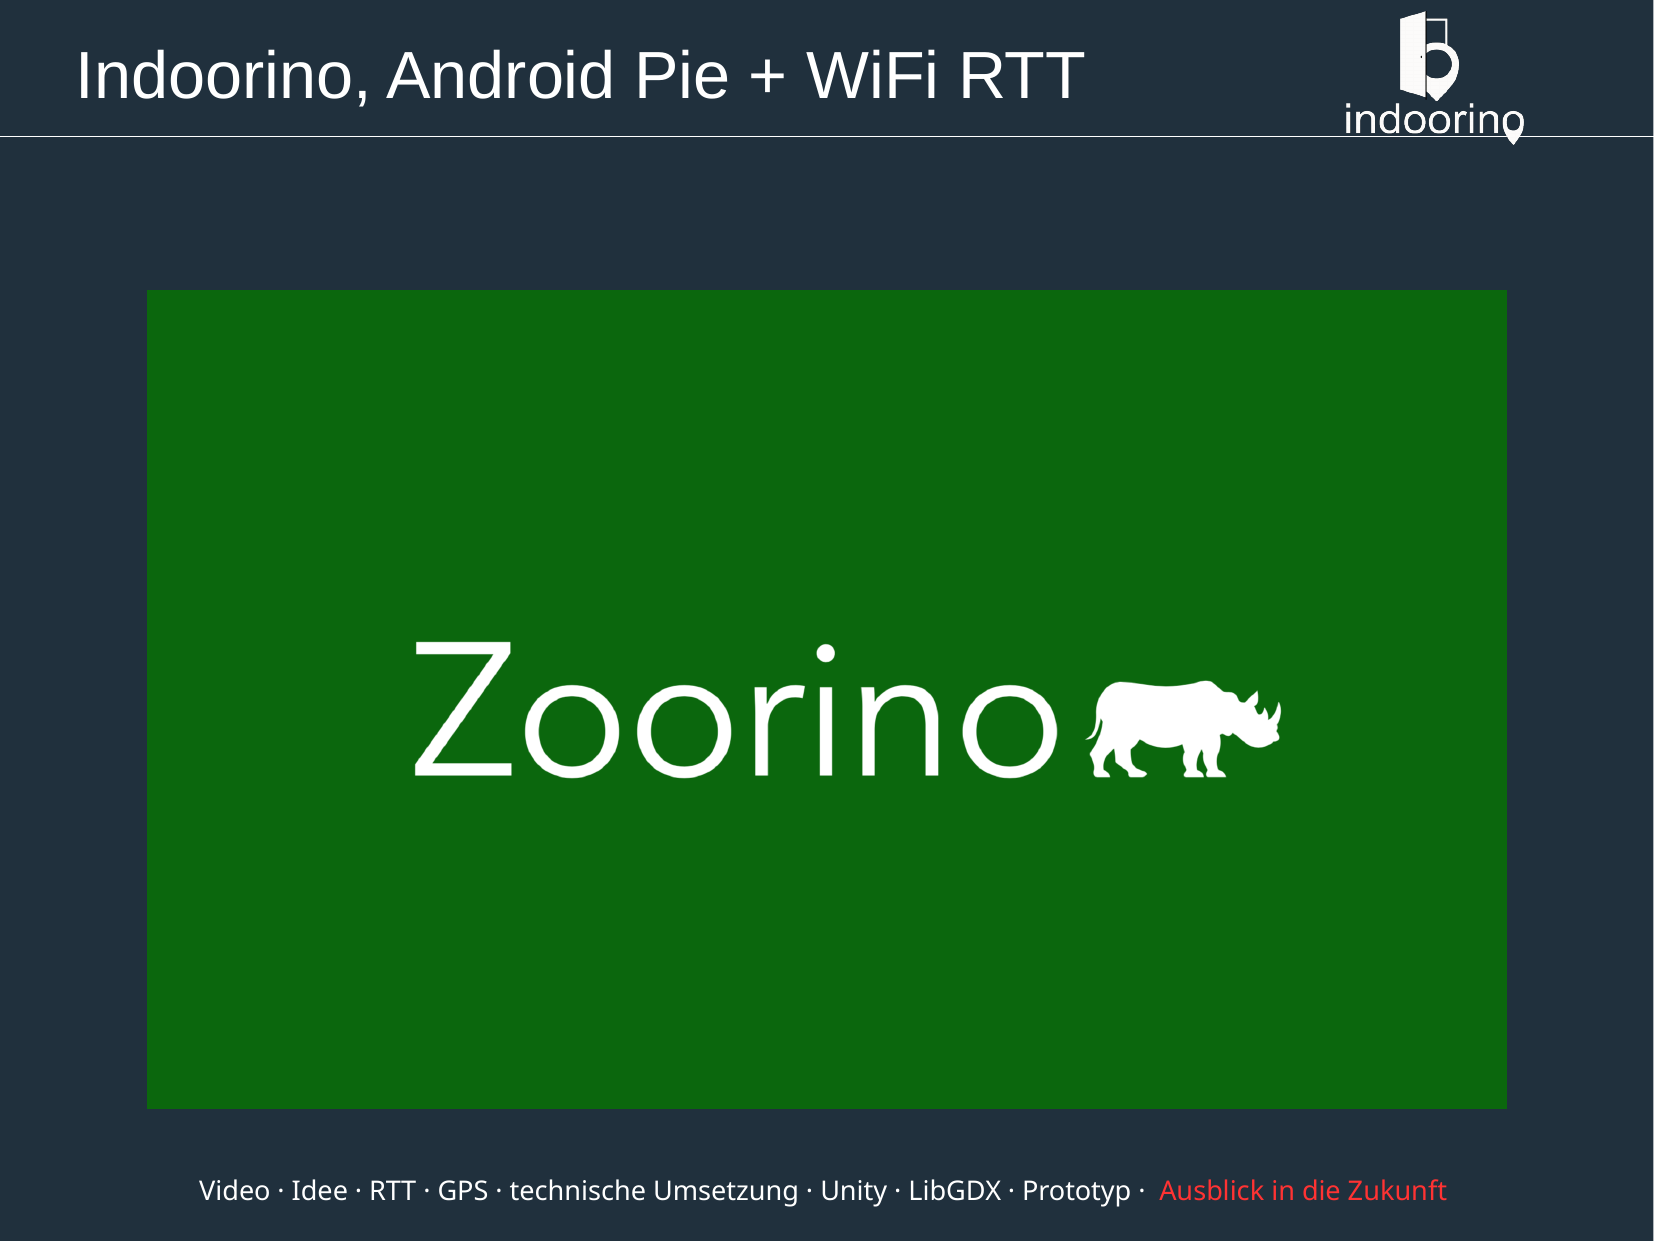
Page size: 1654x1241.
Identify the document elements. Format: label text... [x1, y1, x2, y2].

text_box Indoorino, Android Pie + WiFi RTT [0, 23, 1252, 127]
picture [0, 0, 1654, 1241]
text_box Video · Idee · RTT · GPS · technische Umsetzung · Unity · LibGDX · Prototyp · Ausblick in die Zukunft [106, 1174, 1547, 1205]
